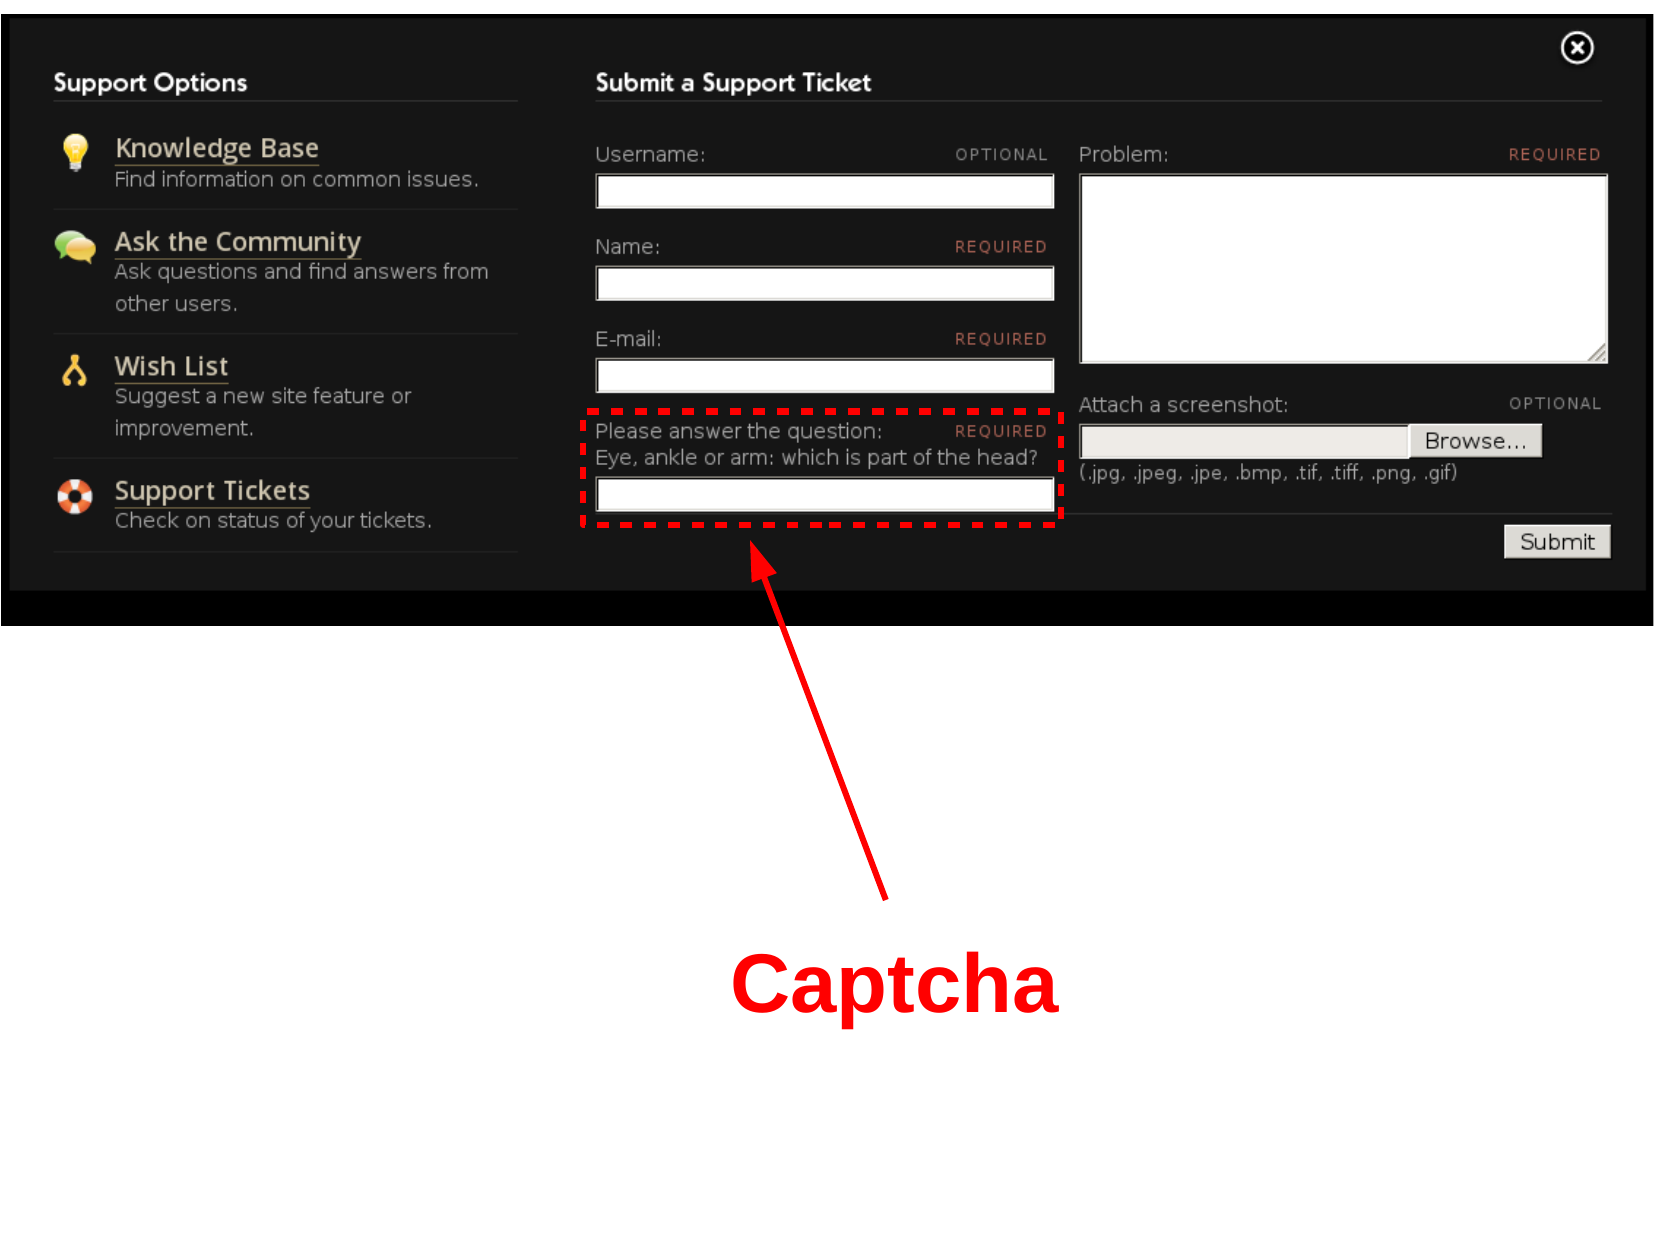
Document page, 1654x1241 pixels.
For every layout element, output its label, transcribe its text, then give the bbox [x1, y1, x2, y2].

text_box Captcha [715, 929, 1074, 1038]
picture [1, 14, 1654, 626]
